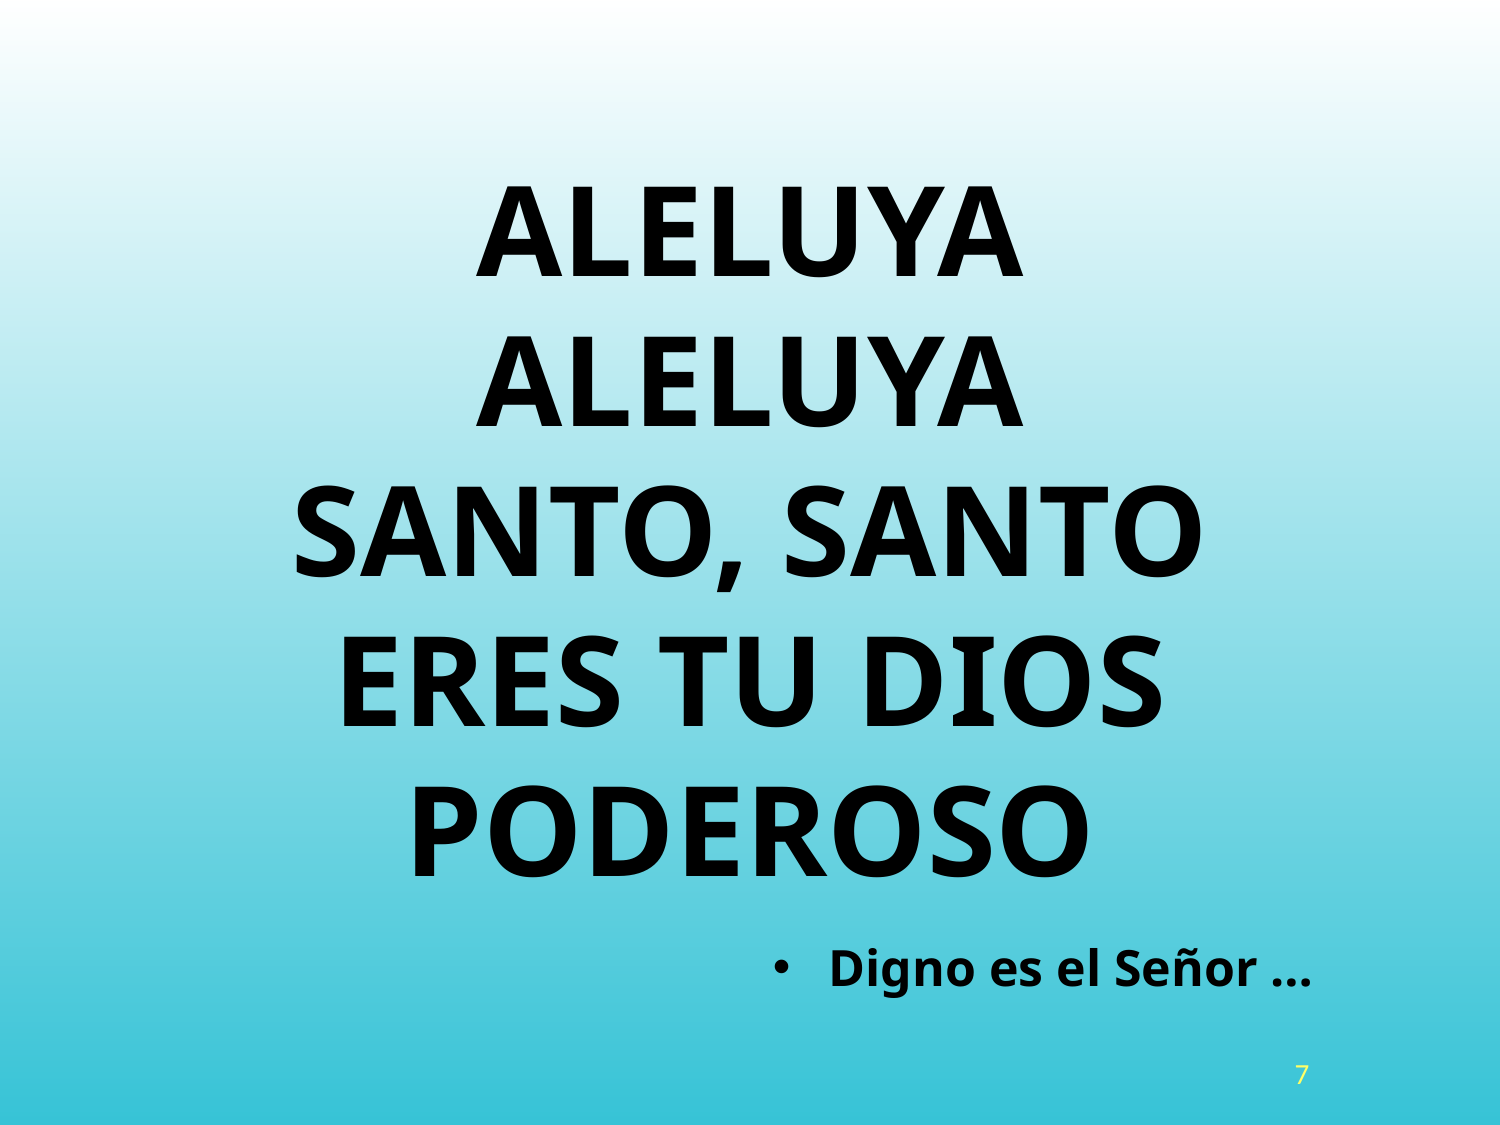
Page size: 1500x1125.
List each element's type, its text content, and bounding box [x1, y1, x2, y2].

text_box Digno es el Señor … [616, 928, 1329, 1012]
title ALELUYA ALELUYA SANTO, SANTO ERES TU DIOS PODEROSO [75, 432, 1426, 621]
text_box <número> [974, 1042, 1325, 1103]
